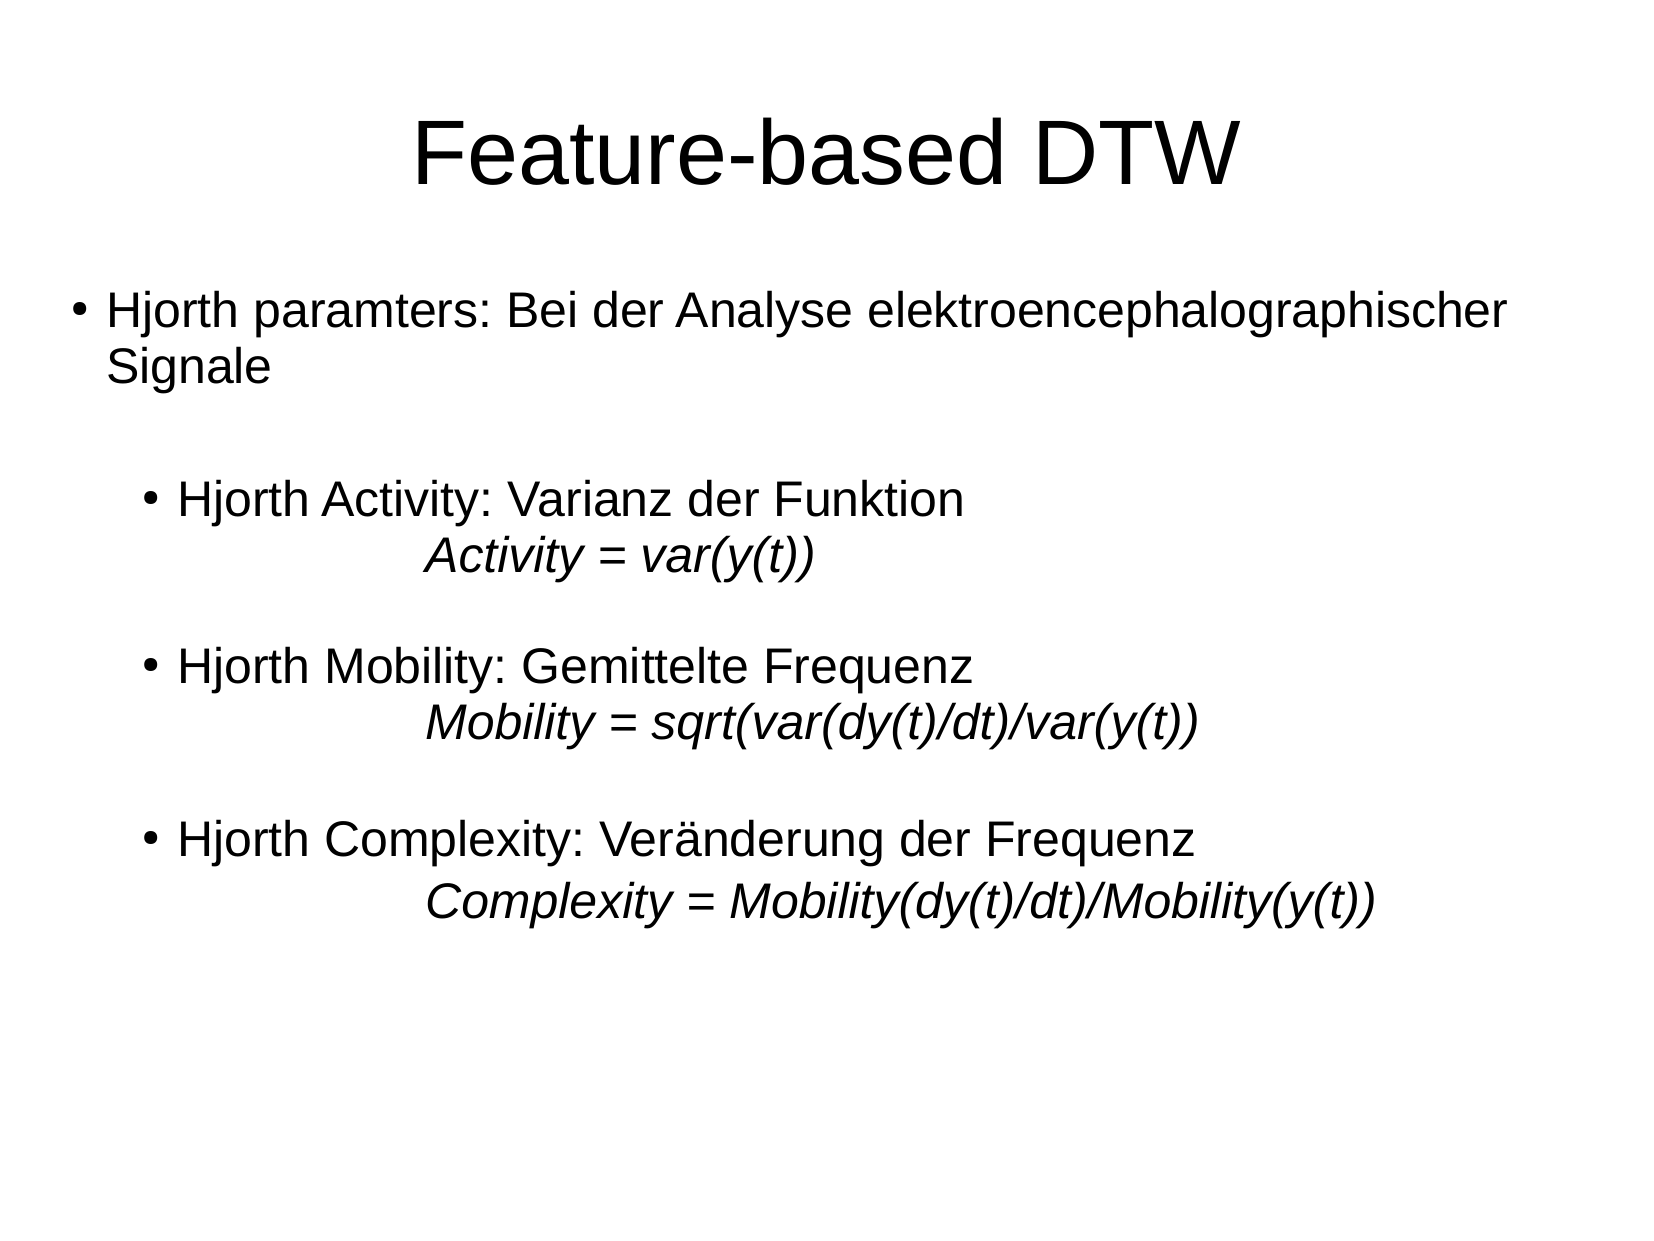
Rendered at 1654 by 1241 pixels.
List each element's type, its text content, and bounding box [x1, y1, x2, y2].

title Feature-based DTW [82, 49, 1571, 257]
subtitle Hjorth paramters: Bei der Analyse elektroencephalographischer Signale Hjorth Activity: Varianz der Funktion Activity = var(y(t)) Hjorth Mobility: Gemittelte Frequenz Mobility = sqrt(var(dy(t)/dt)/var(y(t)) Hjorth Complexity: Veränderung der Frequenz Complexity = Mobility(dy(t)/dt)/Mobility(y(t)) [70, 282, 1560, 1140]
